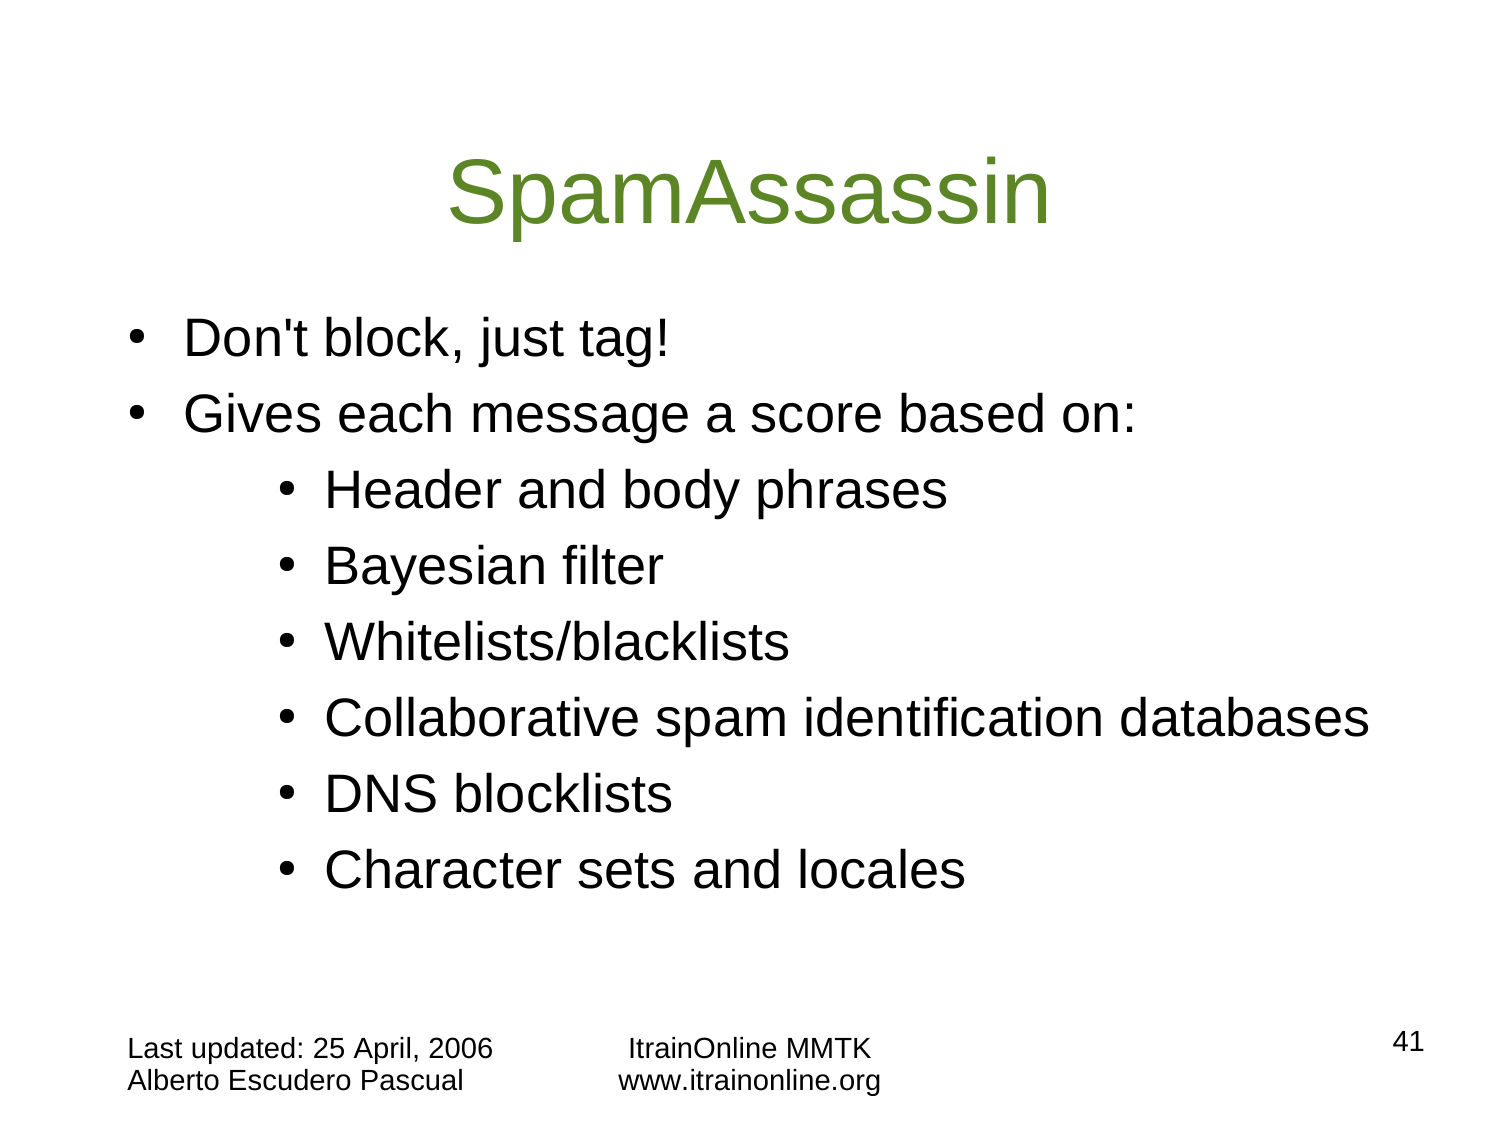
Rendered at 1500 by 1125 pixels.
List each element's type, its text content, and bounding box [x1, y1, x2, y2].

text_box Don't block, just tag! Gives each message a score based on: Header and body phrases Bayesian filter Whitelists/blacklists Collaborative spam identification databases DNS blocklists Character sets and locales [112, 301, 1388, 966]
text_box SpamAssassin [112, 73, 1388, 301]
